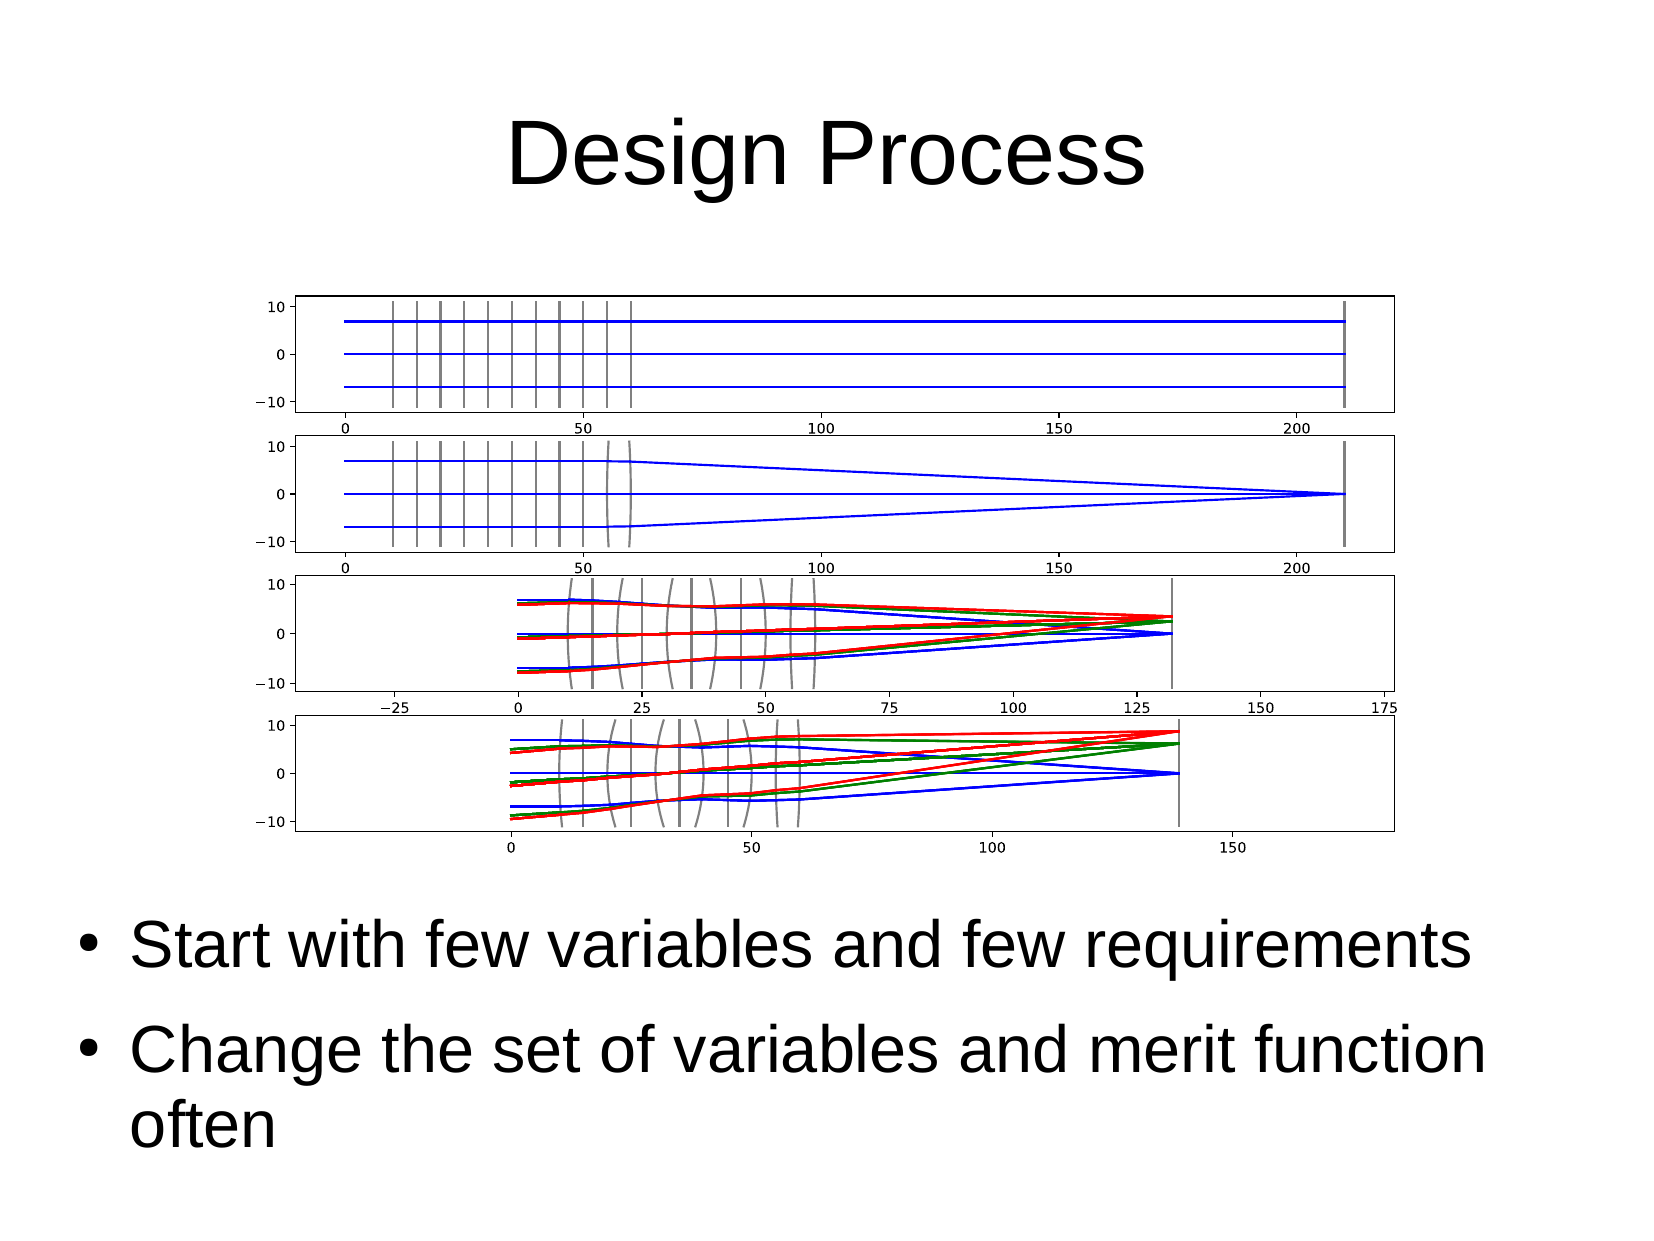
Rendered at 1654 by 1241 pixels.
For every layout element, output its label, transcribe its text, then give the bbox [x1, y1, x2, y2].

list Start with few variables and few requirements Change the set of variables and merit function often [59, 907, 1548, 1205]
title Design Process [82, 49, 1571, 257]
picture [118, 212, 1536, 908]
